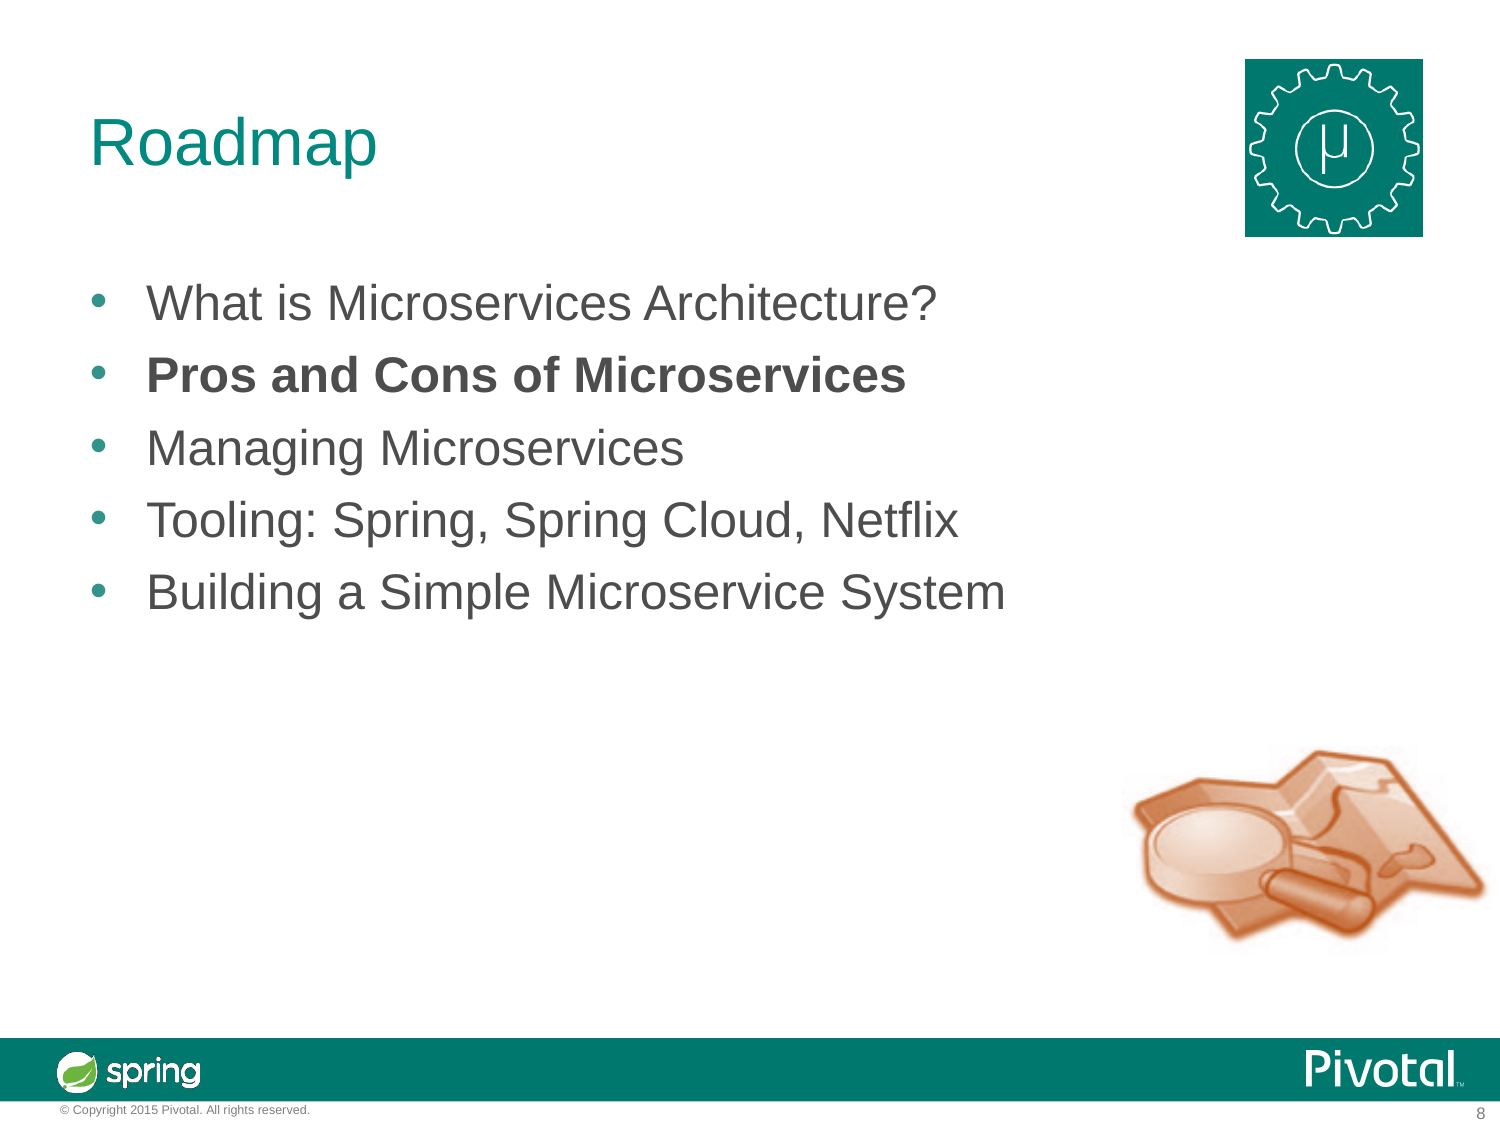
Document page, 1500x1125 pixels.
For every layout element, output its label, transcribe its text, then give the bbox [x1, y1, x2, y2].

picture [1245, 59, 1423, 237]
picture [1122, 659, 1498, 1035]
list What is Microservices Architecture? Pros and Cons of Microservices Managing Microservices Tooling: Spring, Spring Cloud, Netflix Building a Simple Microservice System [75, 262, 1426, 1005]
picture [32, 1041, 210, 1103]
picture [1306, 1050, 1464, 1087]
title Roadmap [75, 45, 1426, 233]
